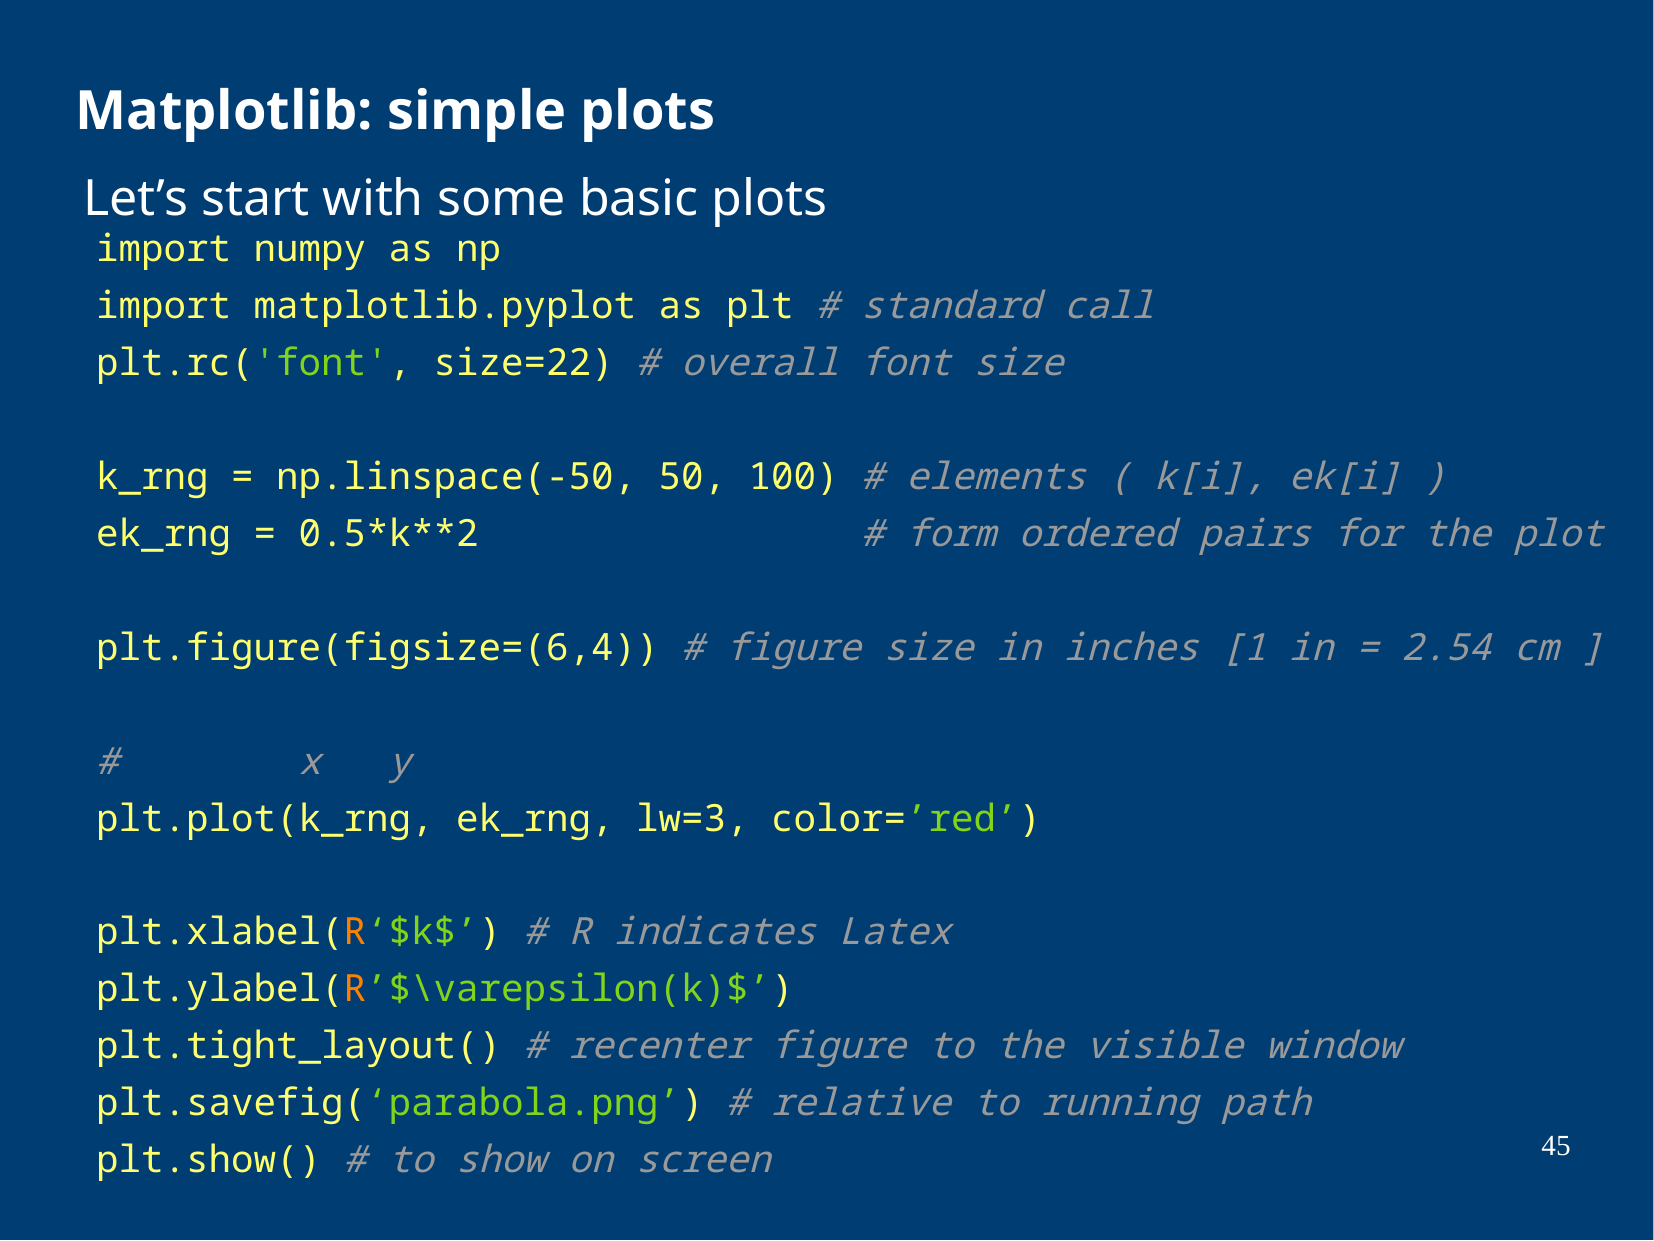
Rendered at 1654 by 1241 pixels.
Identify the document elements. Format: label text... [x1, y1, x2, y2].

text_box Matplotlib: simple plots [60, 64, 1576, 165]
text_box Let’s start with some basic plots [68, 154, 1213, 230]
text_box import numpy as np import matplotlib.pyplot as plt # standard call plt.rc('font', size=22) # overall font size k_rng = np.linspace(-50, 50, 100) # elements ( k[i], ek[i] ) ek_rng = 0.5*k**2 # form ordered pairs for the plot plt.figure(figsize=(6,4)) # figure size in inches [1 in = 2.54 cm ] # x y plt.plot(k_rng, ek_rng, lw=3, color=’red’) plt.xlabel(R‘$k$’) # R indicates Latex plt.ylabel(R’$\varepsilon(k)$’) plt.tight_layout() # recenter figure to the visible window plt.savefig(‘parabola.png’) # relative to running path plt.show() # to show on screen [81, 214, 1654, 1215]
